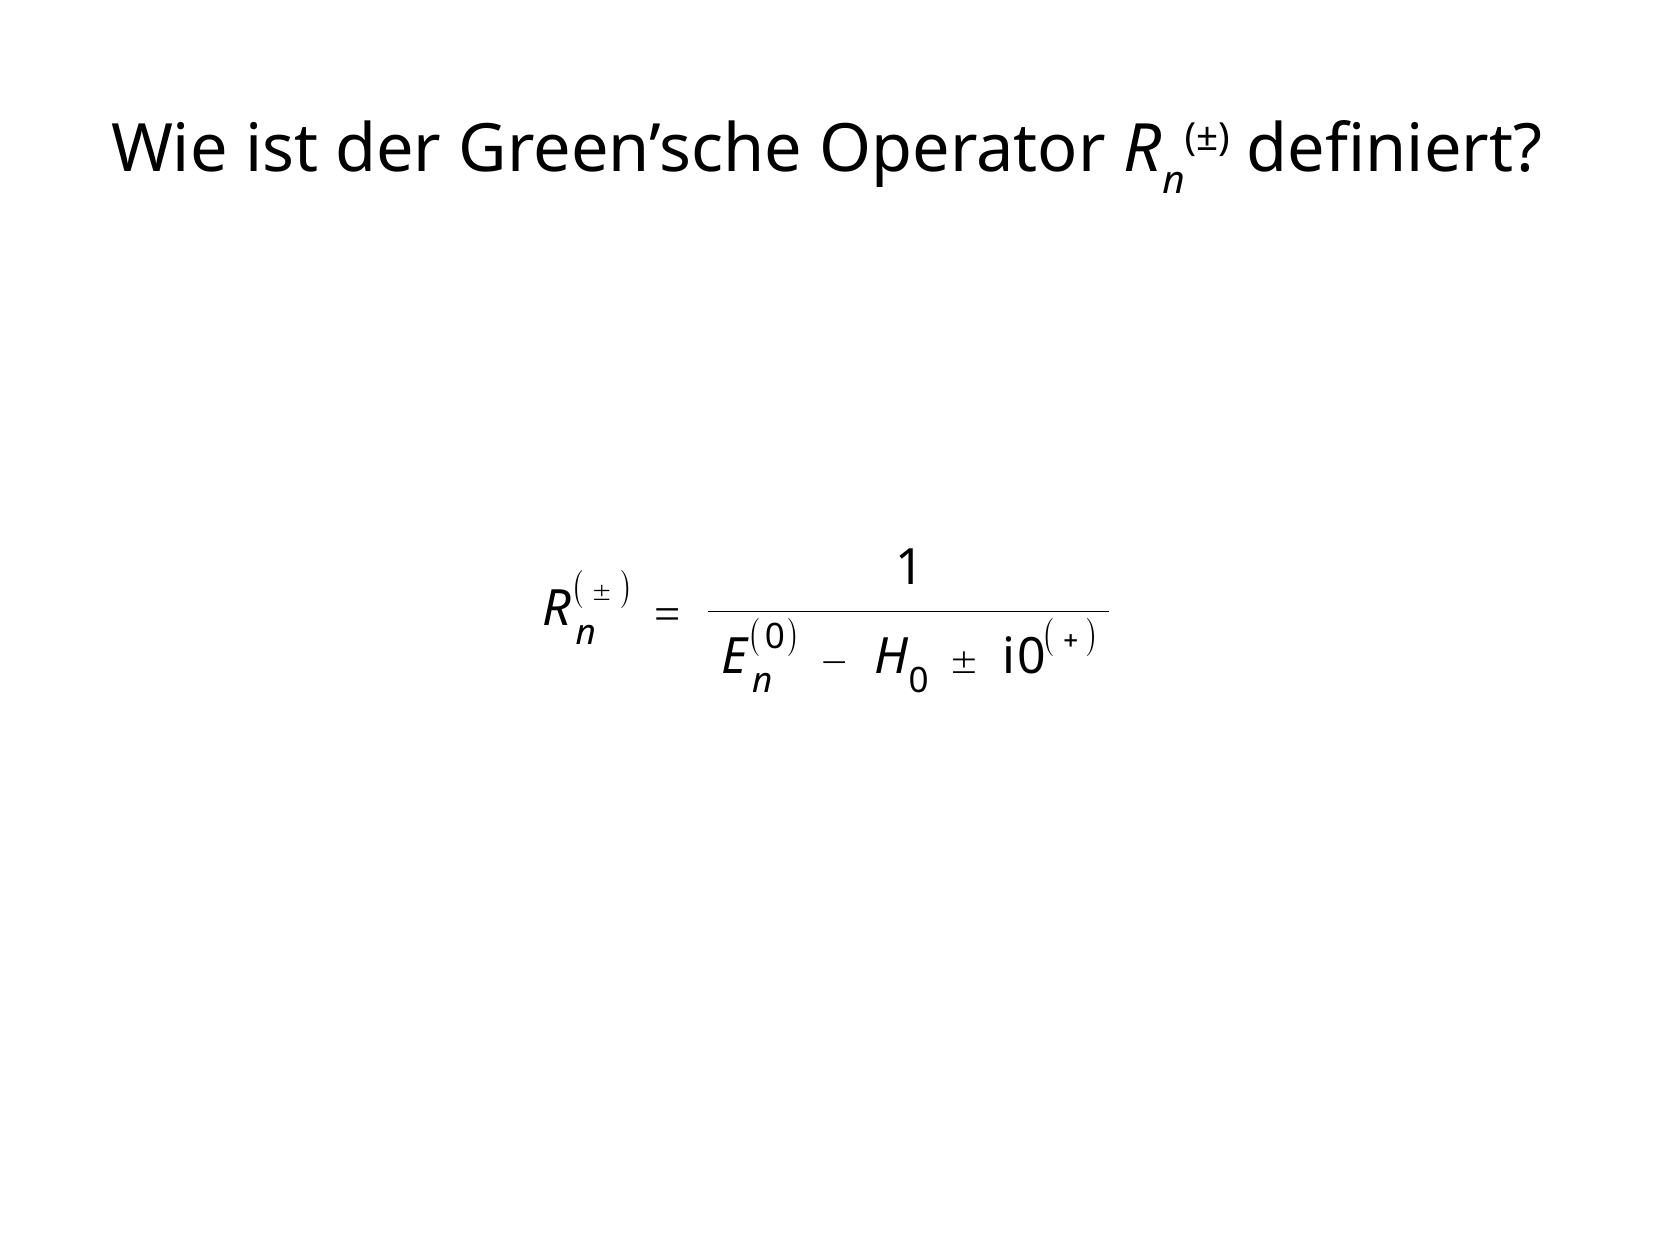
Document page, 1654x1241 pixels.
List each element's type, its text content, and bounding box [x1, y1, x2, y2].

title Wie ist der Green’sche Operator Rn(±) definiert? [82, 49, 1571, 257]
chart [536, 537, 1117, 703]
